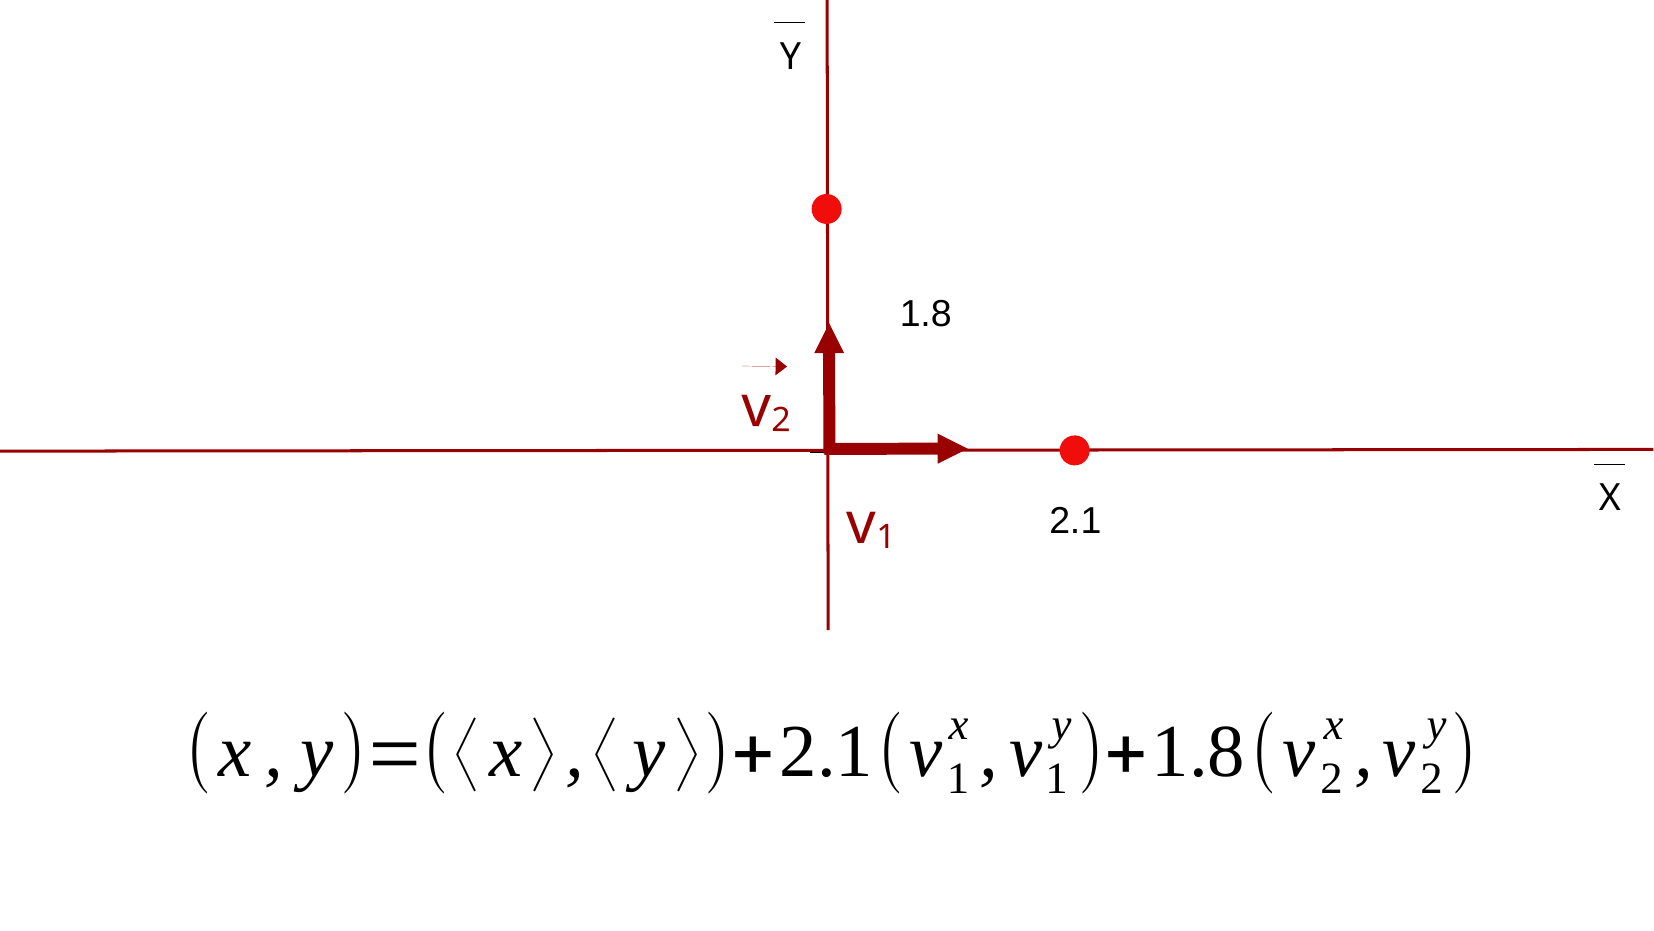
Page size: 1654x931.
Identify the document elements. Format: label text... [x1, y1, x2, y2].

chart [179, 698, 1483, 804]
text_box 1.8 [885, 285, 967, 342]
text_box 2.1 [1034, 492, 1117, 550]
text_box Y [765, 22, 826, 76]
text_box v2 [726, 356, 812, 448]
text_box [1059, 435, 1090, 466]
text_box v1 [831, 474, 916, 565]
text_box [811, 193, 842, 224]
text_box X [1584, 462, 1645, 516]
